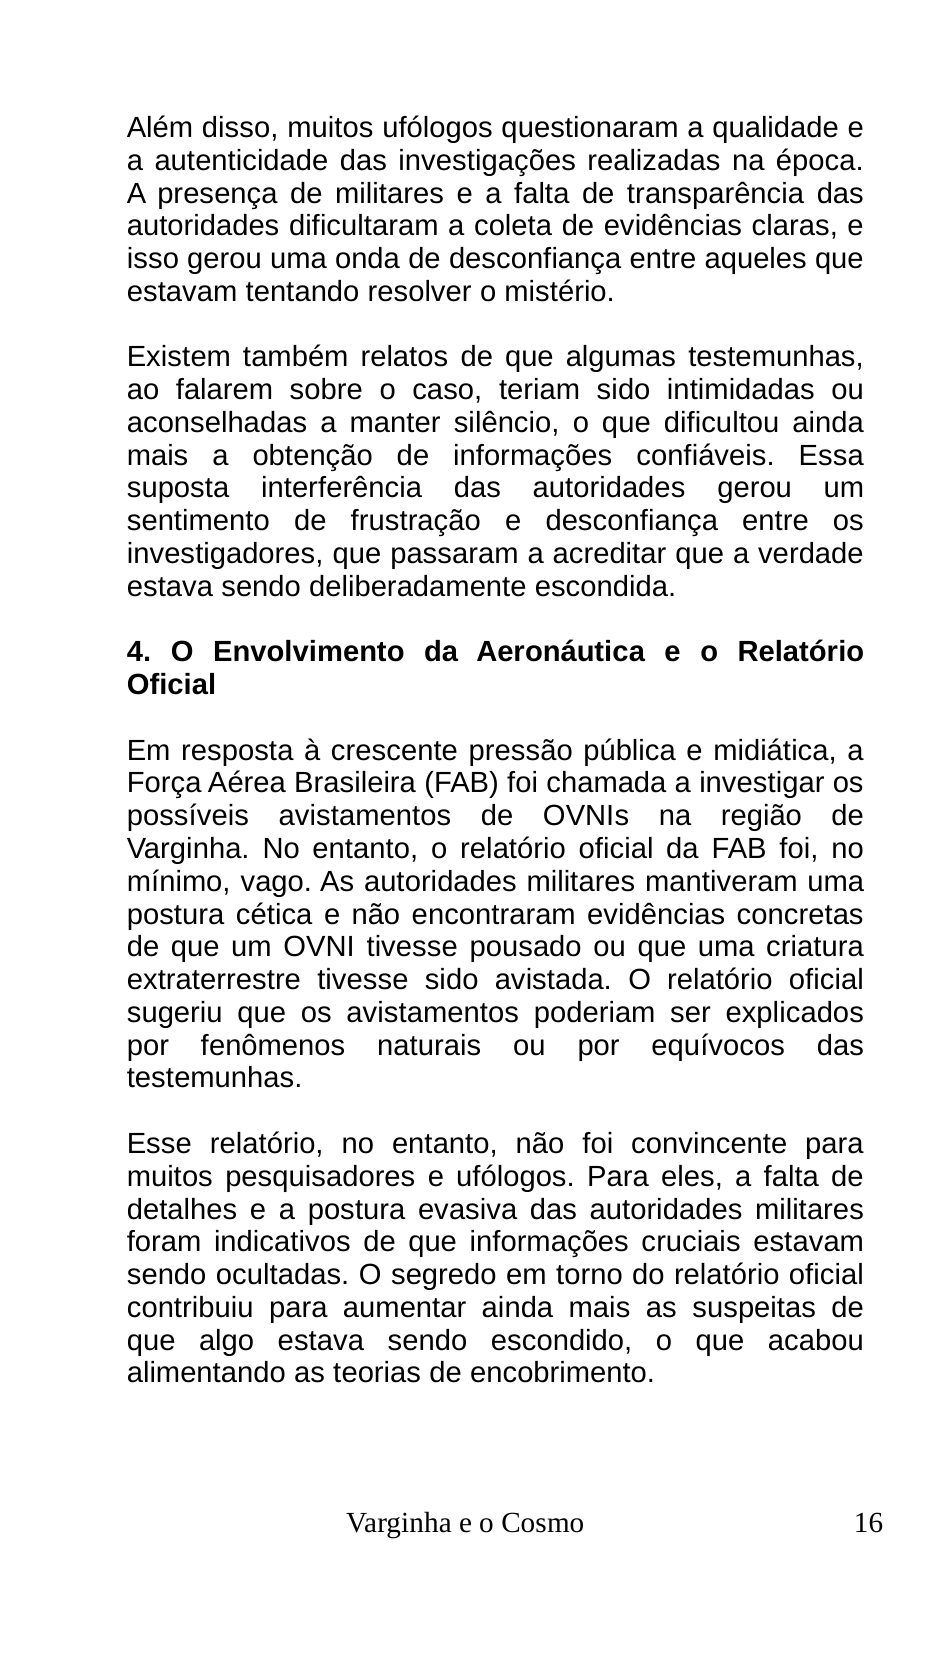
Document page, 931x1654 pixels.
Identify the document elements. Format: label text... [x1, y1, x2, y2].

text_box Além disso, muitos ufólogos questionaram a qualidade e a autenticidade das investigações realizadas na época. A presença de militares e a falta de transparência das autoridades dificultaram a coleta de evidências claras, e isso gerou uma onda de desconfiança entre aqueles que estavam tentando resolver o mistério. Existem também relatos de que algumas testemunhas, ao falarem sobre o caso, teriam sido intimidadas ou aconselhadas a manter silêncio, o que dificultou ainda mais a obtenção de informações confiáveis. Essa suposta interferência das autoridades gerou um sentimento de frustração e desconfiança entre os investigadores, que passaram a acreditar que a verdade estava sendo deliberadamente escondida. 4. O Envolvimento da Aeronáutica e o Relatório Oficial Em resposta à crescente pressão pública e midiática, a Força Aérea Brasileira (FAB) foi chamada a investigar os possíveis avistamentos de OVNIs na região de Varginha. No entanto, o relatório oficial da FAB foi, no mínimo, vago. As autoridades militares mantiveram uma postura cética e não encontraram evidências concretas de que um OVNI tivesse pousado ou que uma criatura extraterrestre tivesse sido avistada. O relatório oficial sugeriu que os avistamentos poderiam ser explicados por fenômenos naturais ou por equívocos das testemunhas. Esse relatório, no entanto, não foi convincente para muitos pesquisadores e ufólogos. Para eles, a falta de detalhes e a postura evasiva das autoridades militares foram indicativos de que informações cruciais estavam sendo ocultadas. O segredo em torno do relatório oficial contribuiu para aumentar ainda mais as suspeitas de que algo estava sendo escondido, o que acabou alimentando as teorias de encobrimento. [112, 103, 880, 1593]
